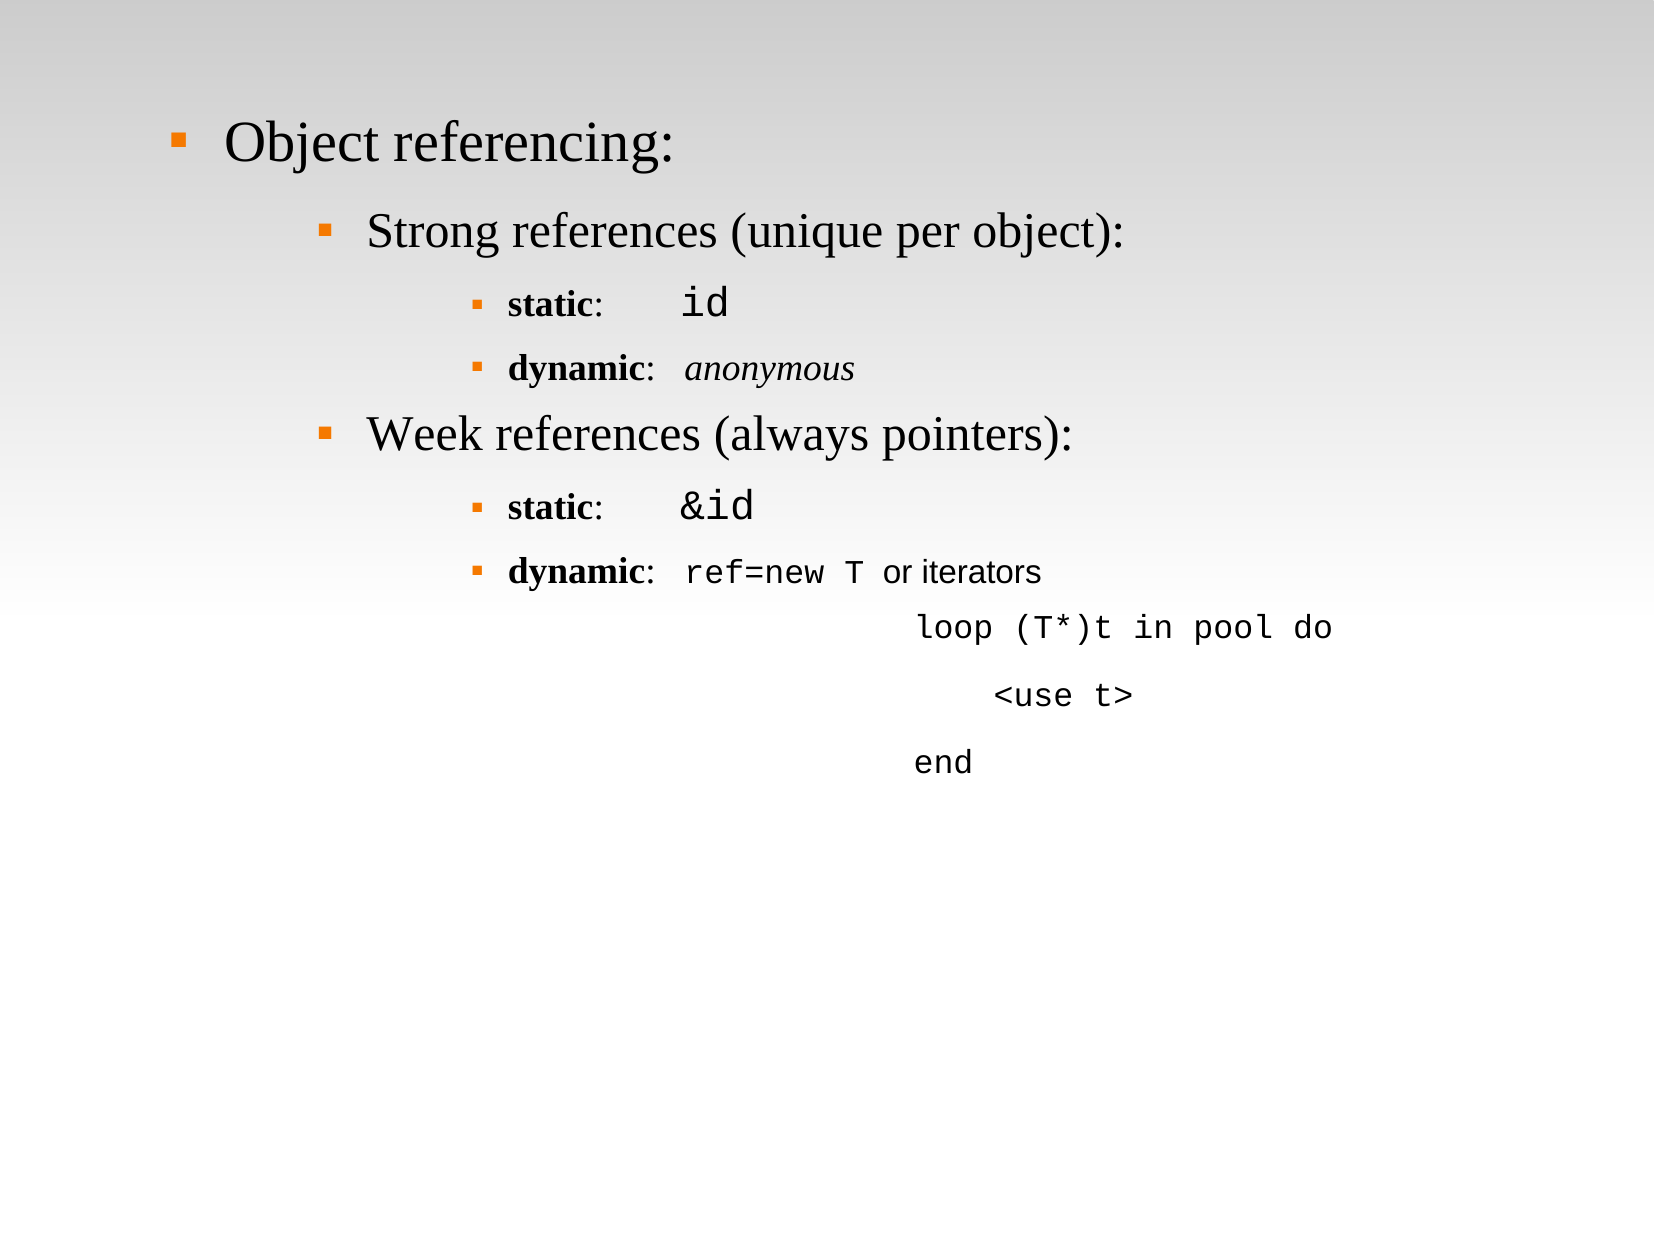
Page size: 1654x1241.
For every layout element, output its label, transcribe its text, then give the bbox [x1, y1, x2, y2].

list Object referencing: Strong references (unique per object): static: id dynamic: anonymous Week references (always pointers): static: &id dynamic: ref=new T or iterators loop (T*)t in pool do <use t> end [82, 109, 1571, 817]
